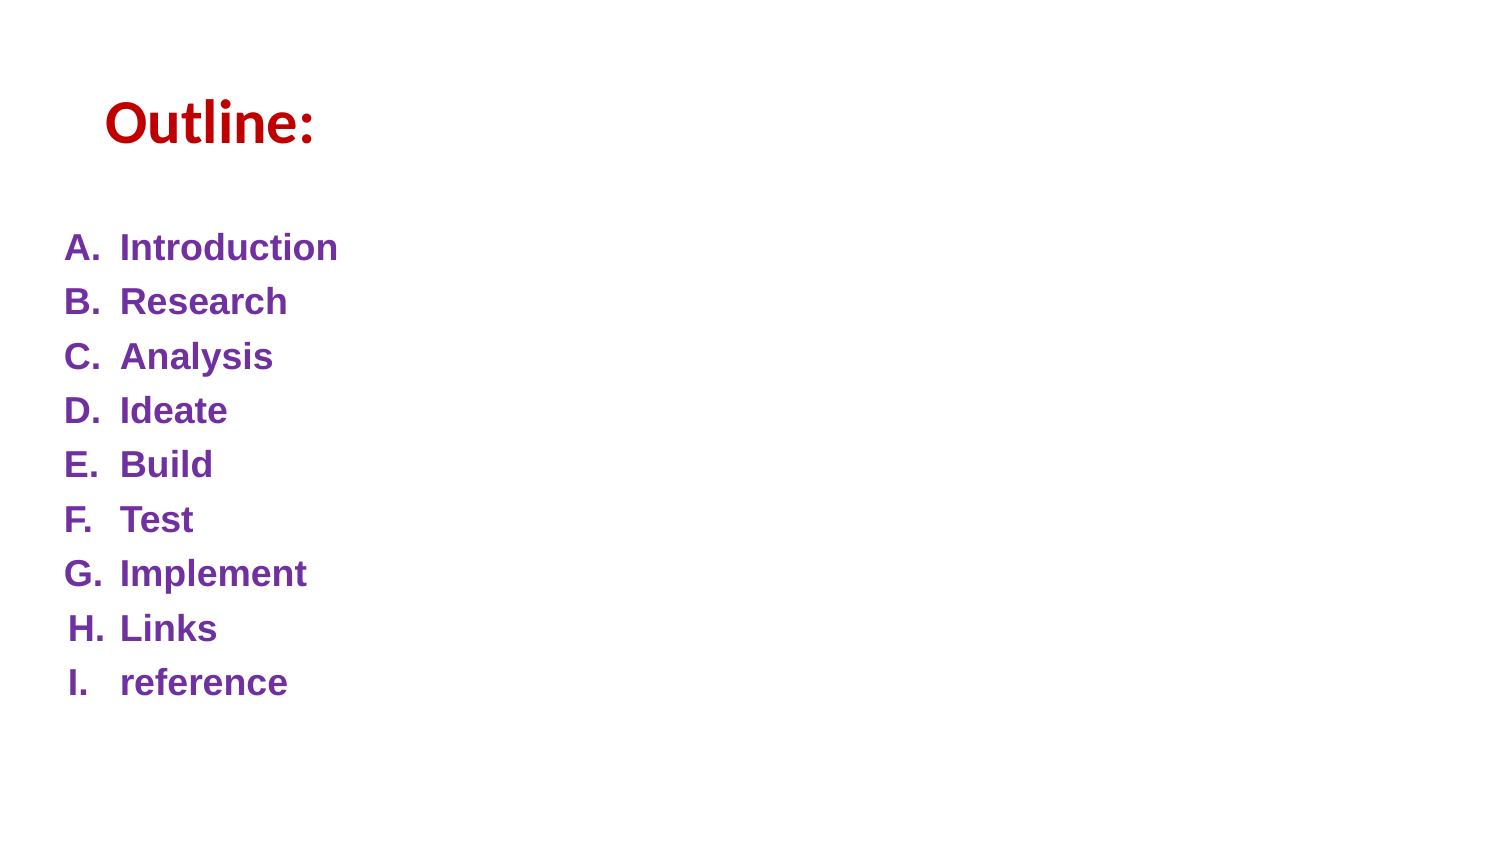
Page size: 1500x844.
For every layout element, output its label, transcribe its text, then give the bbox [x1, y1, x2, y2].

list Introduction Research Analysis Ideate Build Test Implement Links reference [52, 224, 1397, 760]
title Outline: [94, 44, 1389, 208]
